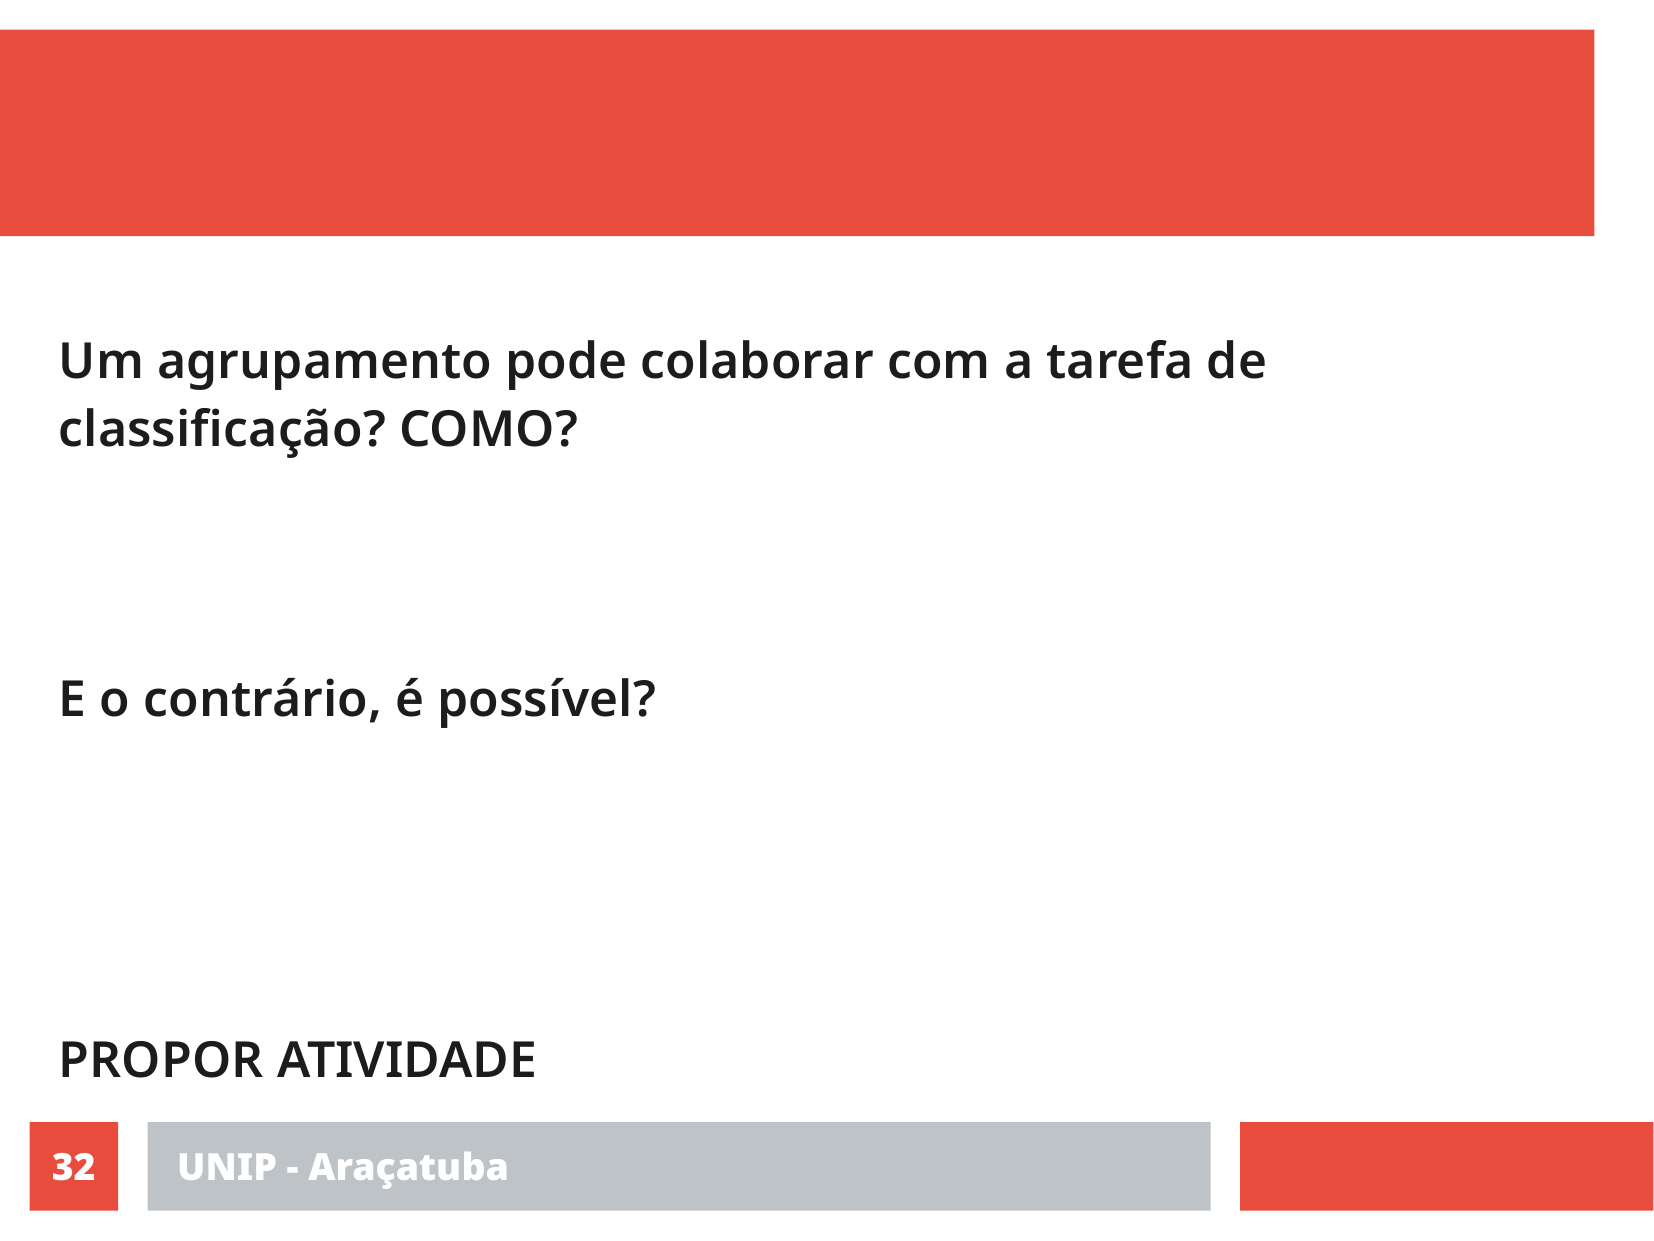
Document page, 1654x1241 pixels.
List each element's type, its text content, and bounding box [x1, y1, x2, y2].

list Um agrupamento pode colaborar com a tarefa de classificação? COMO? E o contrário, é possível? PROPOR ATIVIDADE [59, 324, 1565, 1093]
